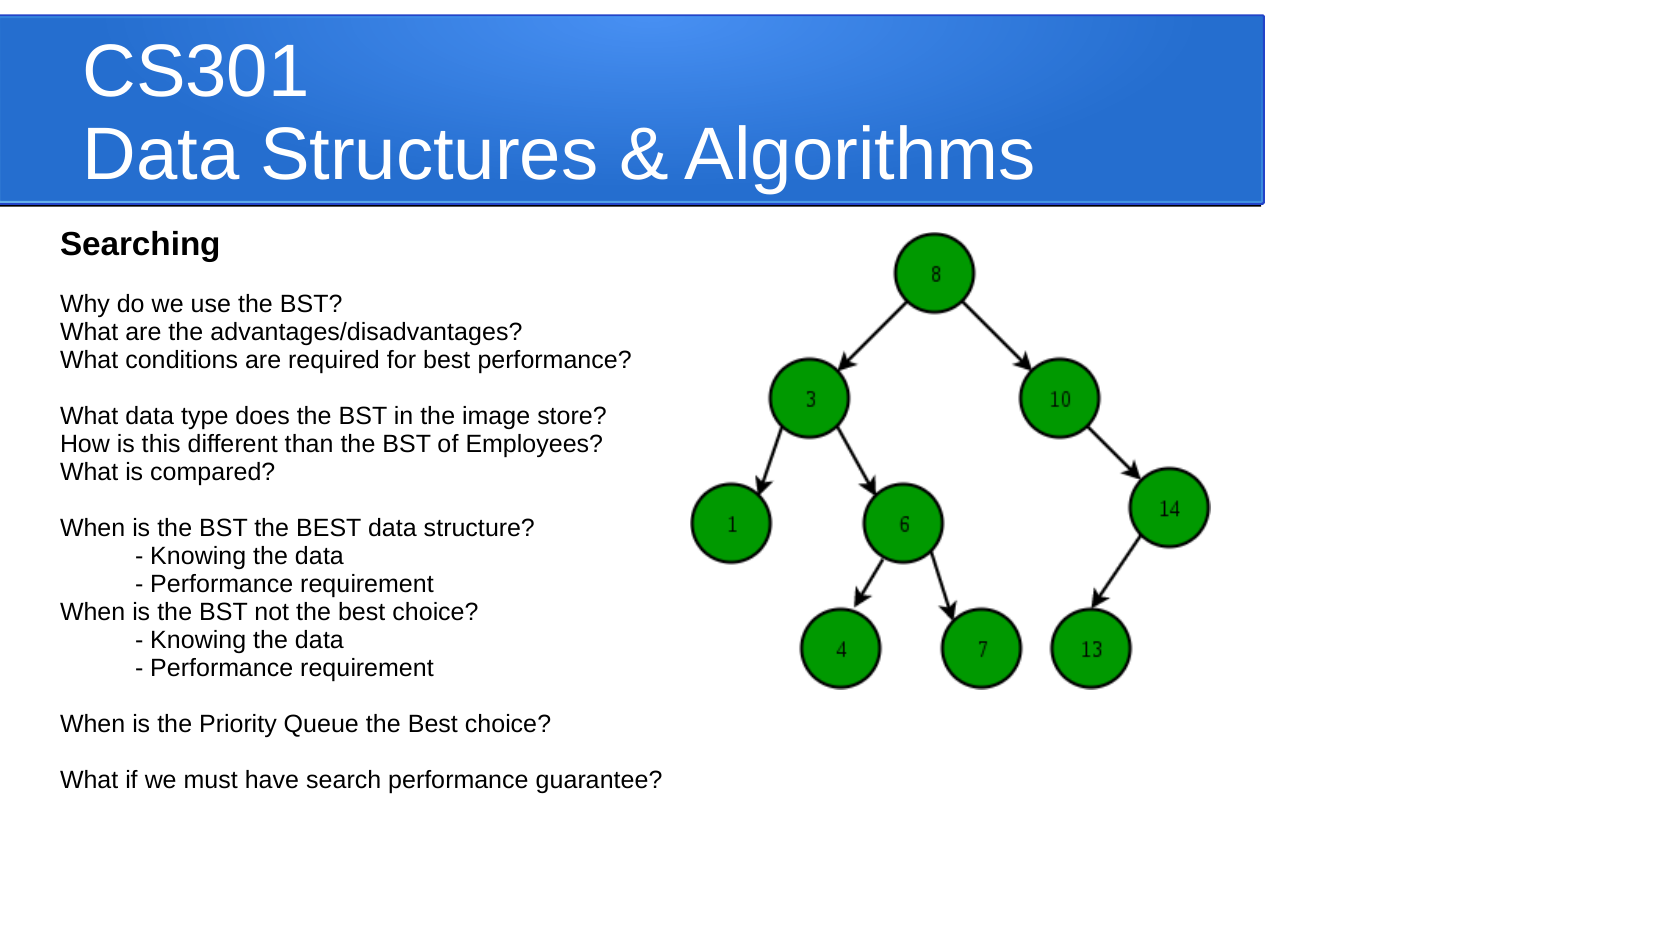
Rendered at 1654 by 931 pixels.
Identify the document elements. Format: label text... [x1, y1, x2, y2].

title CS301 Data Structures & Algorithms [82, 29, 1235, 196]
subtitle Searching Why do we use the BST? What are the advantages/disadvantages? What conditions are required for best performance? What data type does the BST in the image store? How is this different than the BST of Employees? What is compared? When is the BST the BEST data structure? - Knowing the data - Performance requirement When is the BST not the best choice? - Knowing the data - Performance requirement When is the Priority Queue the Best choice? What if we must have search performance guarantee? [60, 225, 676, 796]
picture [690, 232, 1211, 691]
